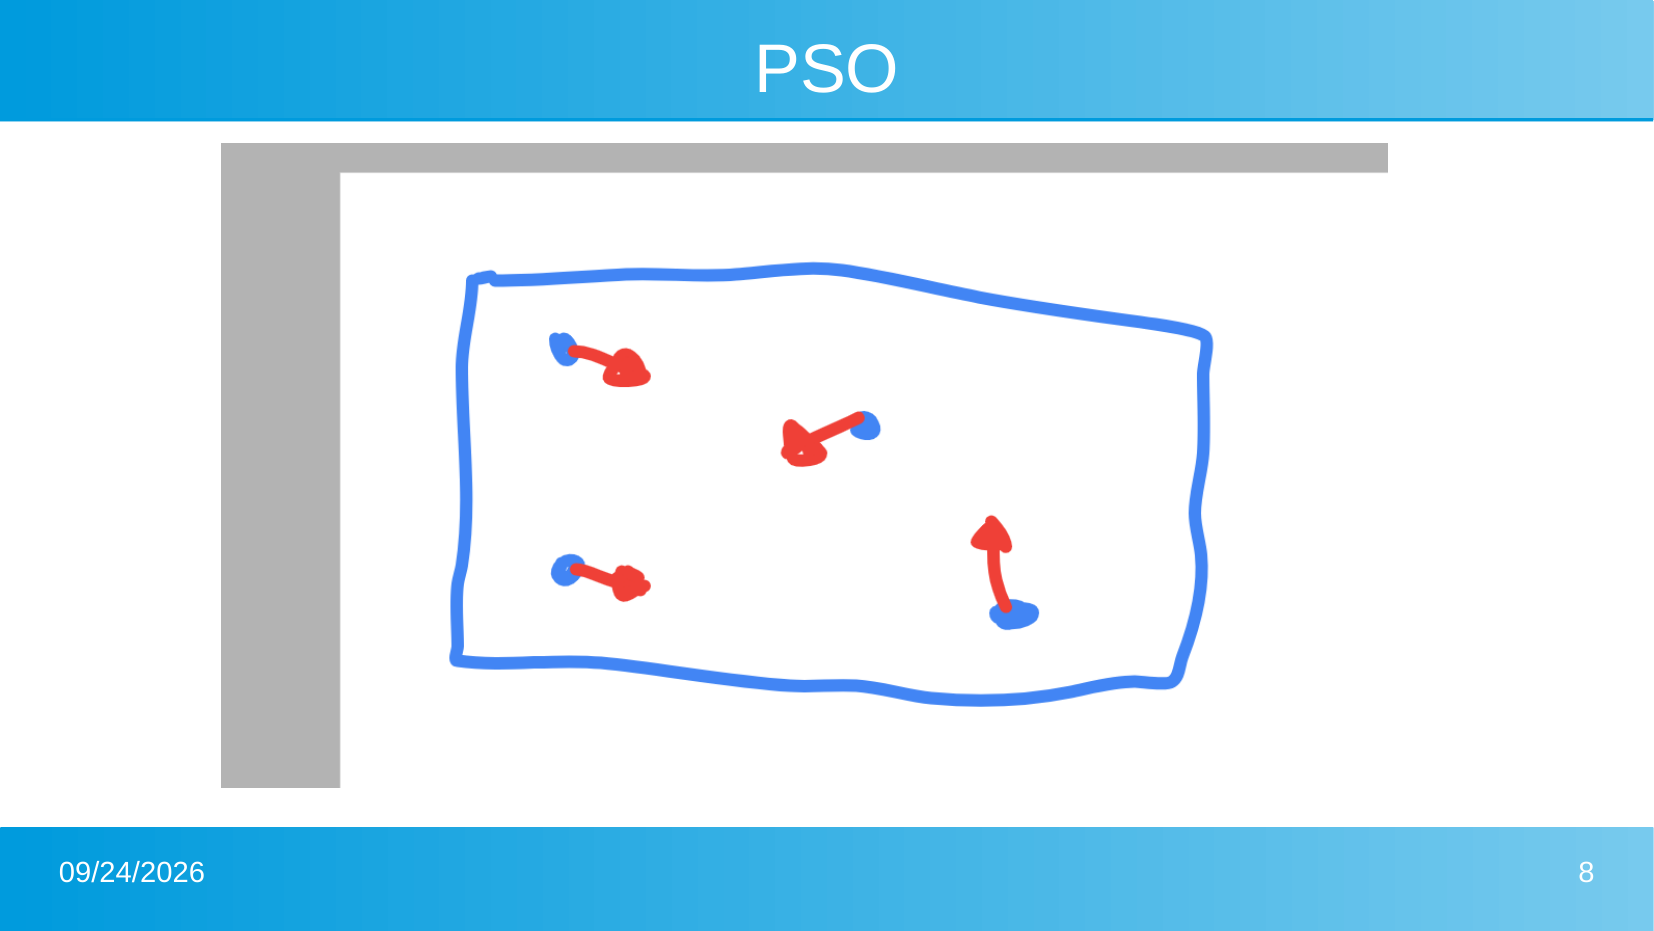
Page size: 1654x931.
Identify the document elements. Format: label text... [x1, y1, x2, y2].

picture [221, 143, 1388, 788]
title PSO [59, 29, 1595, 108]
